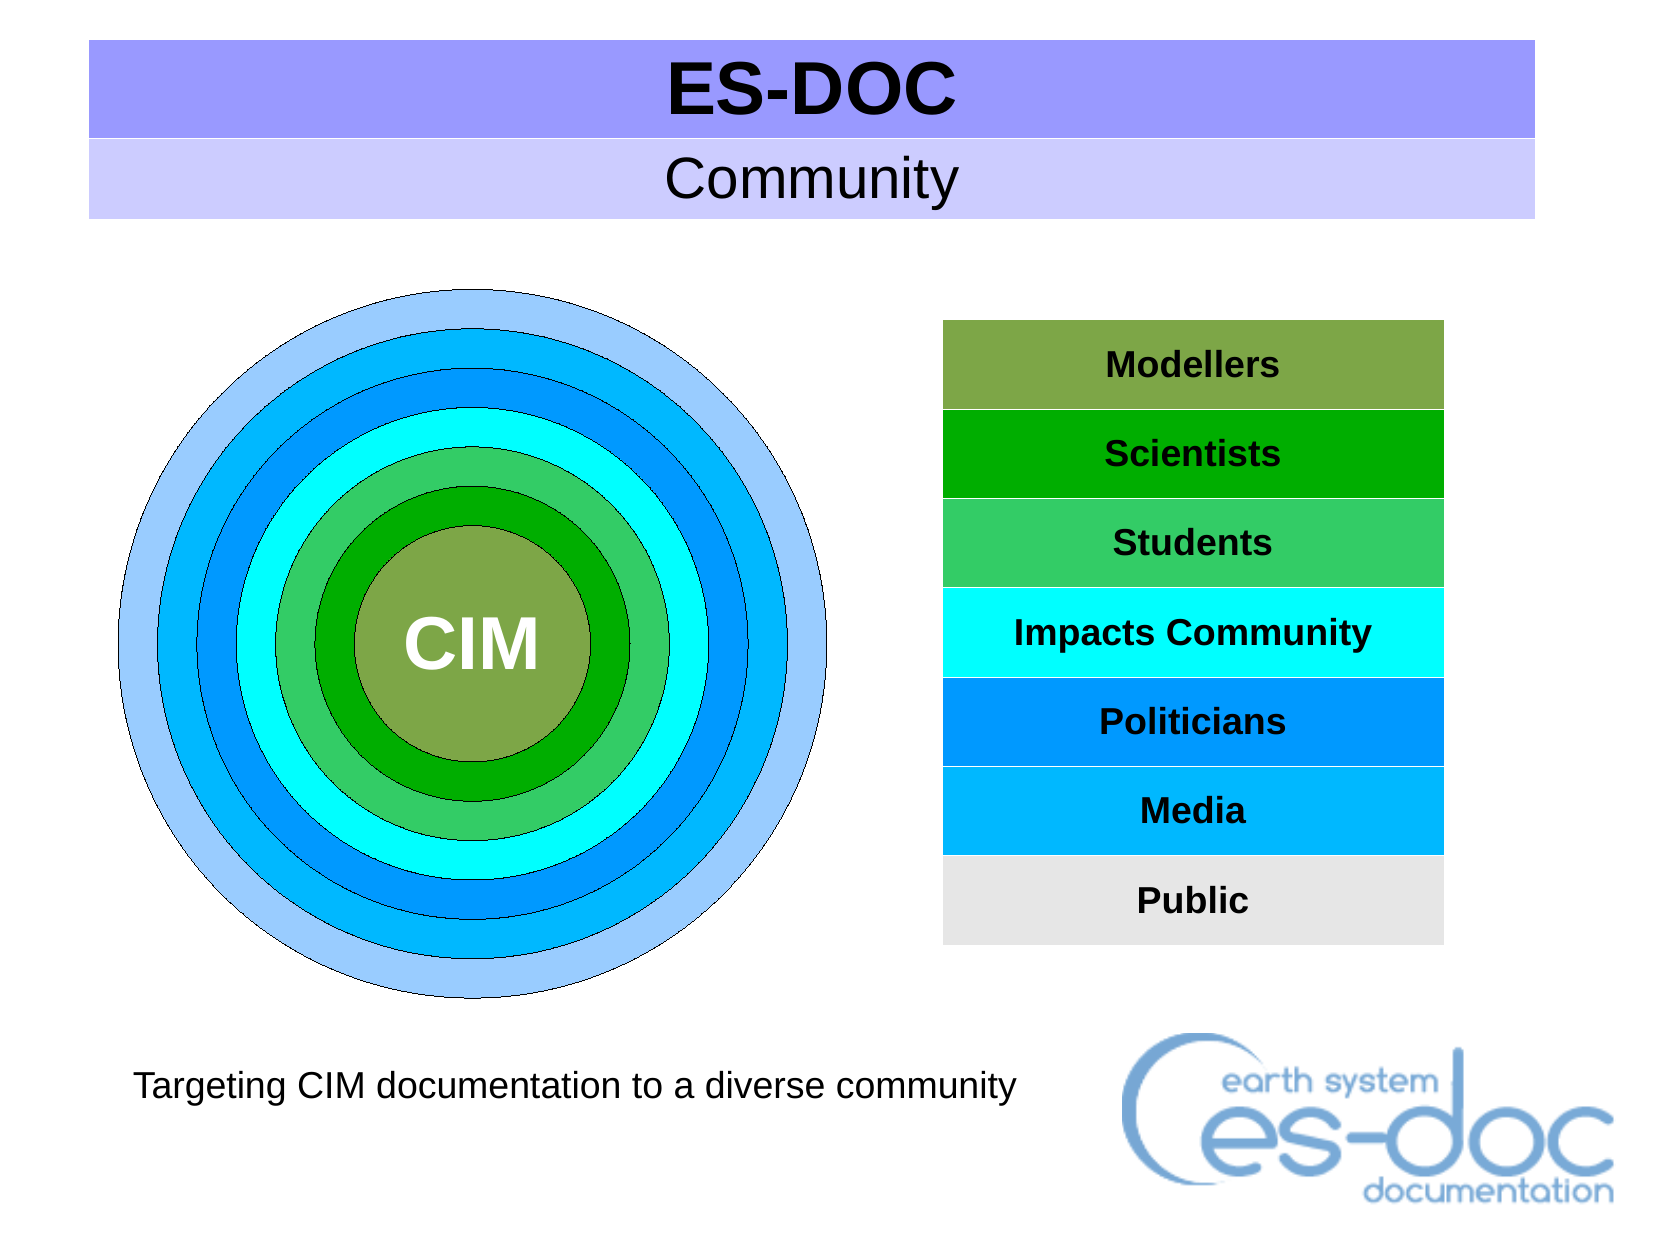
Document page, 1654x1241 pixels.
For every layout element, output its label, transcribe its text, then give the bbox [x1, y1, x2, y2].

table_cell Public [943, 856, 1444, 945]
table_header ES-DOC [89, 40, 1535, 138]
table_header Modellers [943, 320, 1444, 409]
text_box CIM [354, 525, 591, 762]
table_cell Community [89, 139, 1535, 219]
table_cell Politicians [943, 678, 1444, 766]
table_cell Media [943, 767, 1444, 855]
text_box Targeting CIM documentation to a diverse community [118, 1057, 1122, 1114]
table_cell Scientists [943, 410, 1444, 498]
table_cell Impacts Community [943, 588, 1444, 677]
text_box [118, 289, 827, 999]
picture [1122, 1033, 1616, 1211]
table_cell Students [943, 499, 1444, 587]
